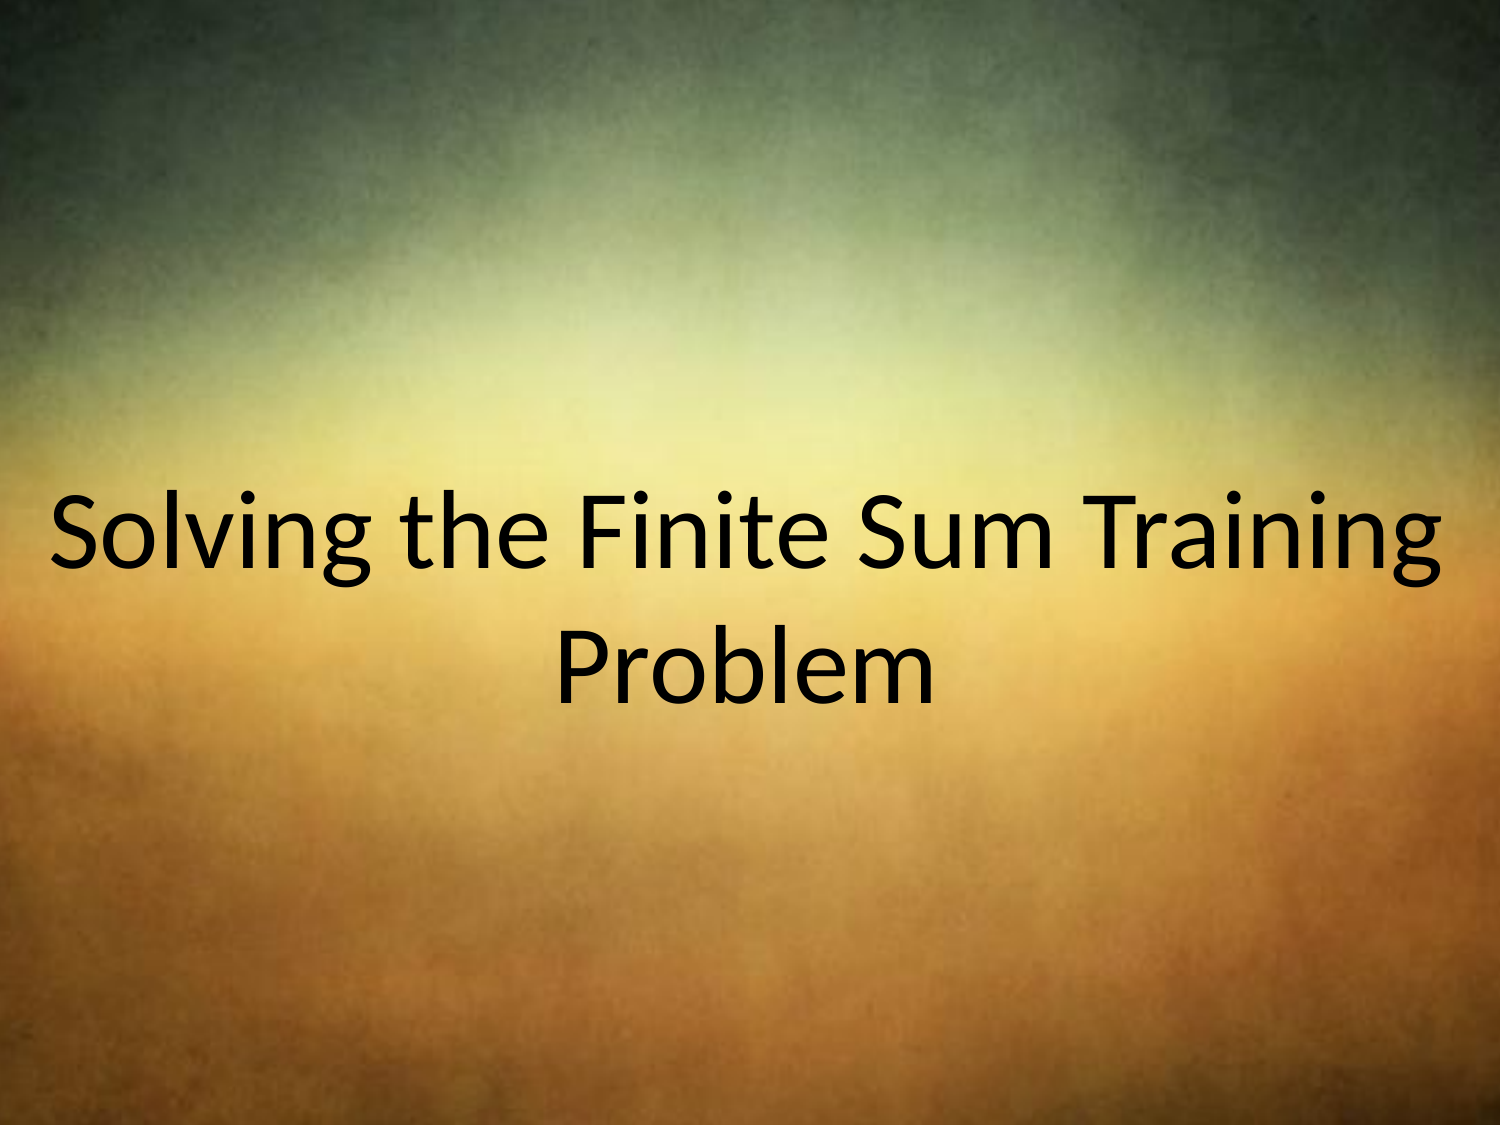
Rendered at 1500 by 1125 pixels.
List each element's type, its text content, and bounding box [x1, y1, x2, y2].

text_box Solving the Finite Sum Training Problem [0, 361, 1497, 775]
picture [0, 0, 1500, 1125]
